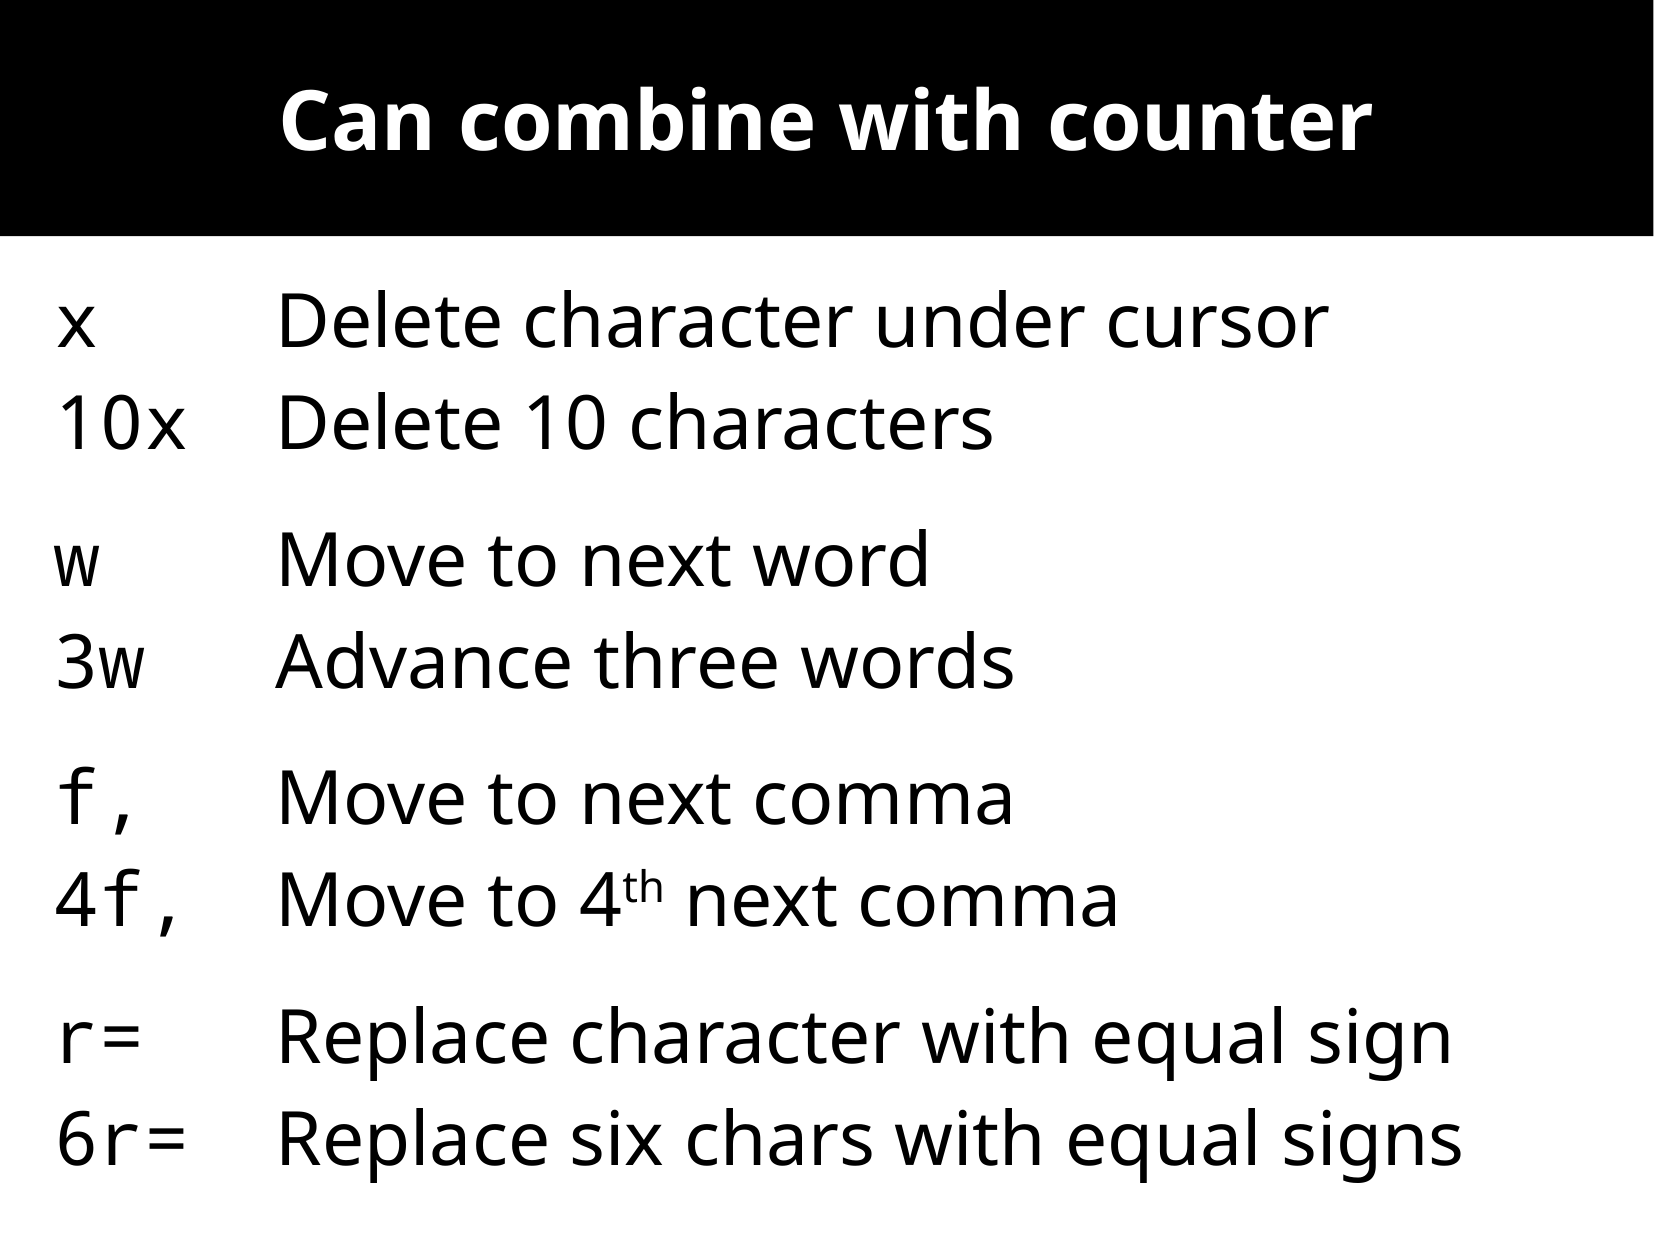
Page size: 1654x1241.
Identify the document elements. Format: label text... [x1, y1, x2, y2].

text_box x Delete character under cursor 10x Delete 10 characters w Move to next word 3w Advance three words f, Move to next comma 4f, Move to 4th next comma r= Replace character with equal sign 6r= Replace six chars with equal signs [39, 259, 1489, 1196]
subtitle Can combine with counter [0, 0, 1654, 237]
